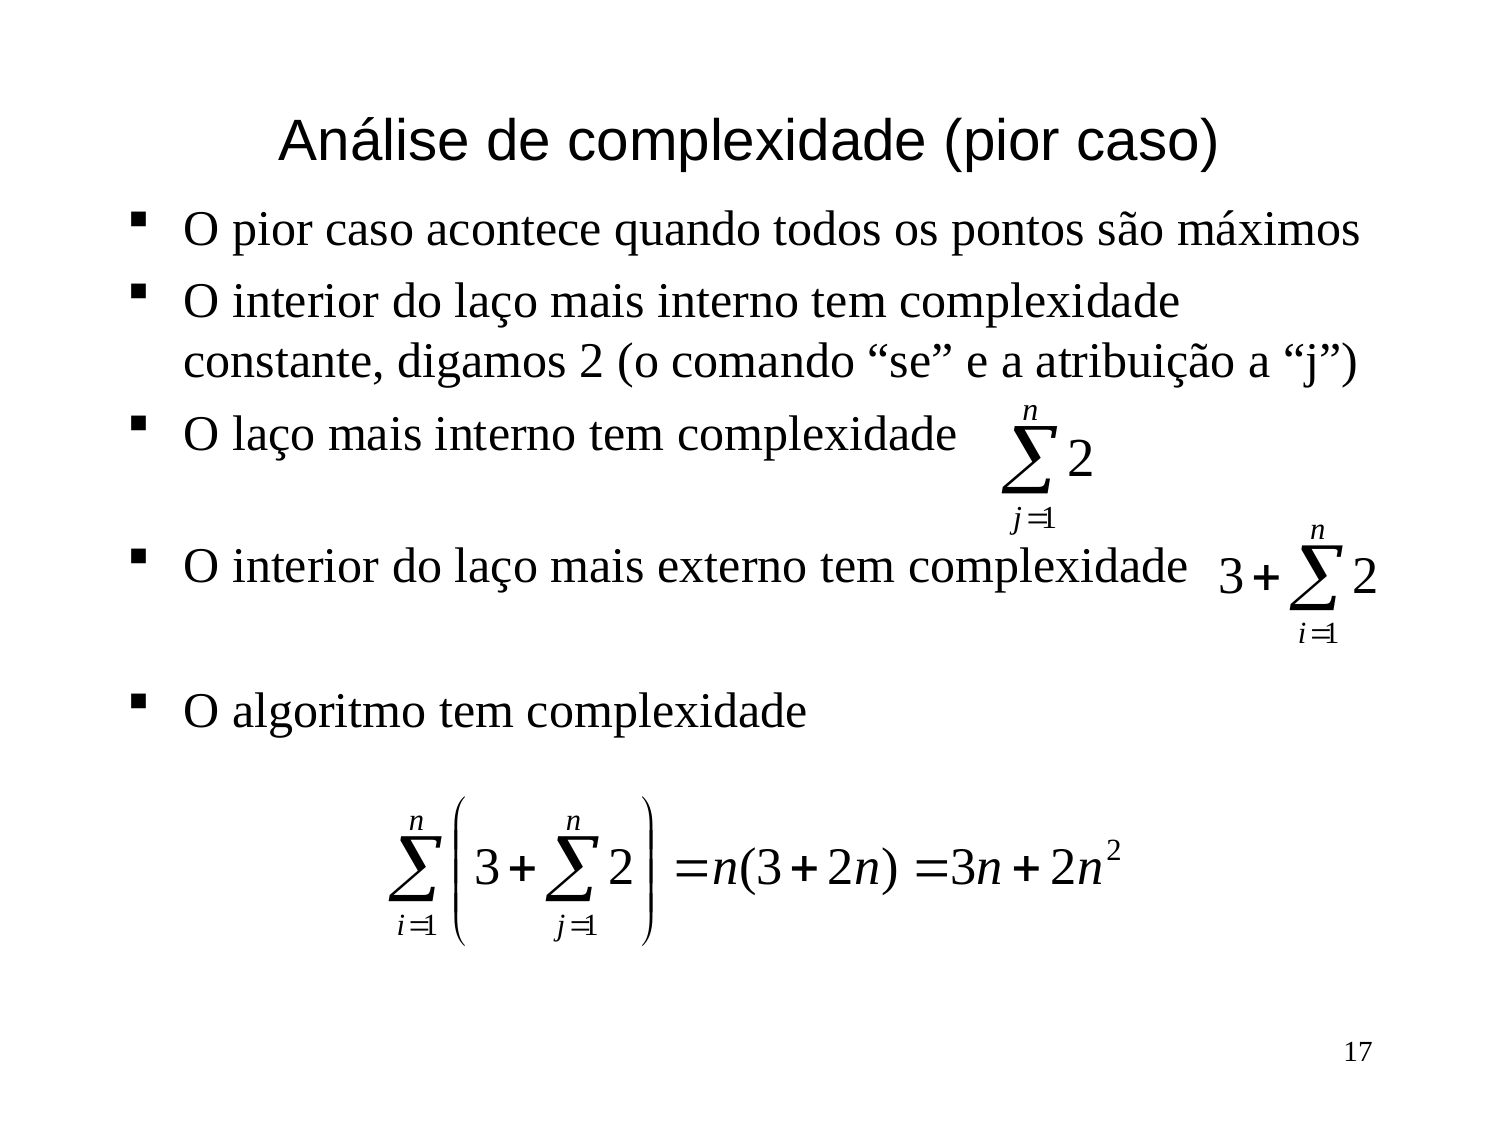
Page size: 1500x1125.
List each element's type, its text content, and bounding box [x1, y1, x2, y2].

title Análise de complexidade (pior caso) [112, 99, 1388, 175]
chart [380, 787, 1138, 956]
chart [1212, 505, 1388, 656]
chart [993, 384, 1104, 545]
list O pior caso acontece quando todos os pontos são máximos O interior do laço mais interno tem complexidade constante, digamos 2 (o comando “se” e a atribuição a “j”) O laço mais interno tem complexidade O interior do laço mais externo tem complexidade O algoritmo tem complexidade [112, 187, 1388, 1000]
chart [740, 544, 760, 581]
